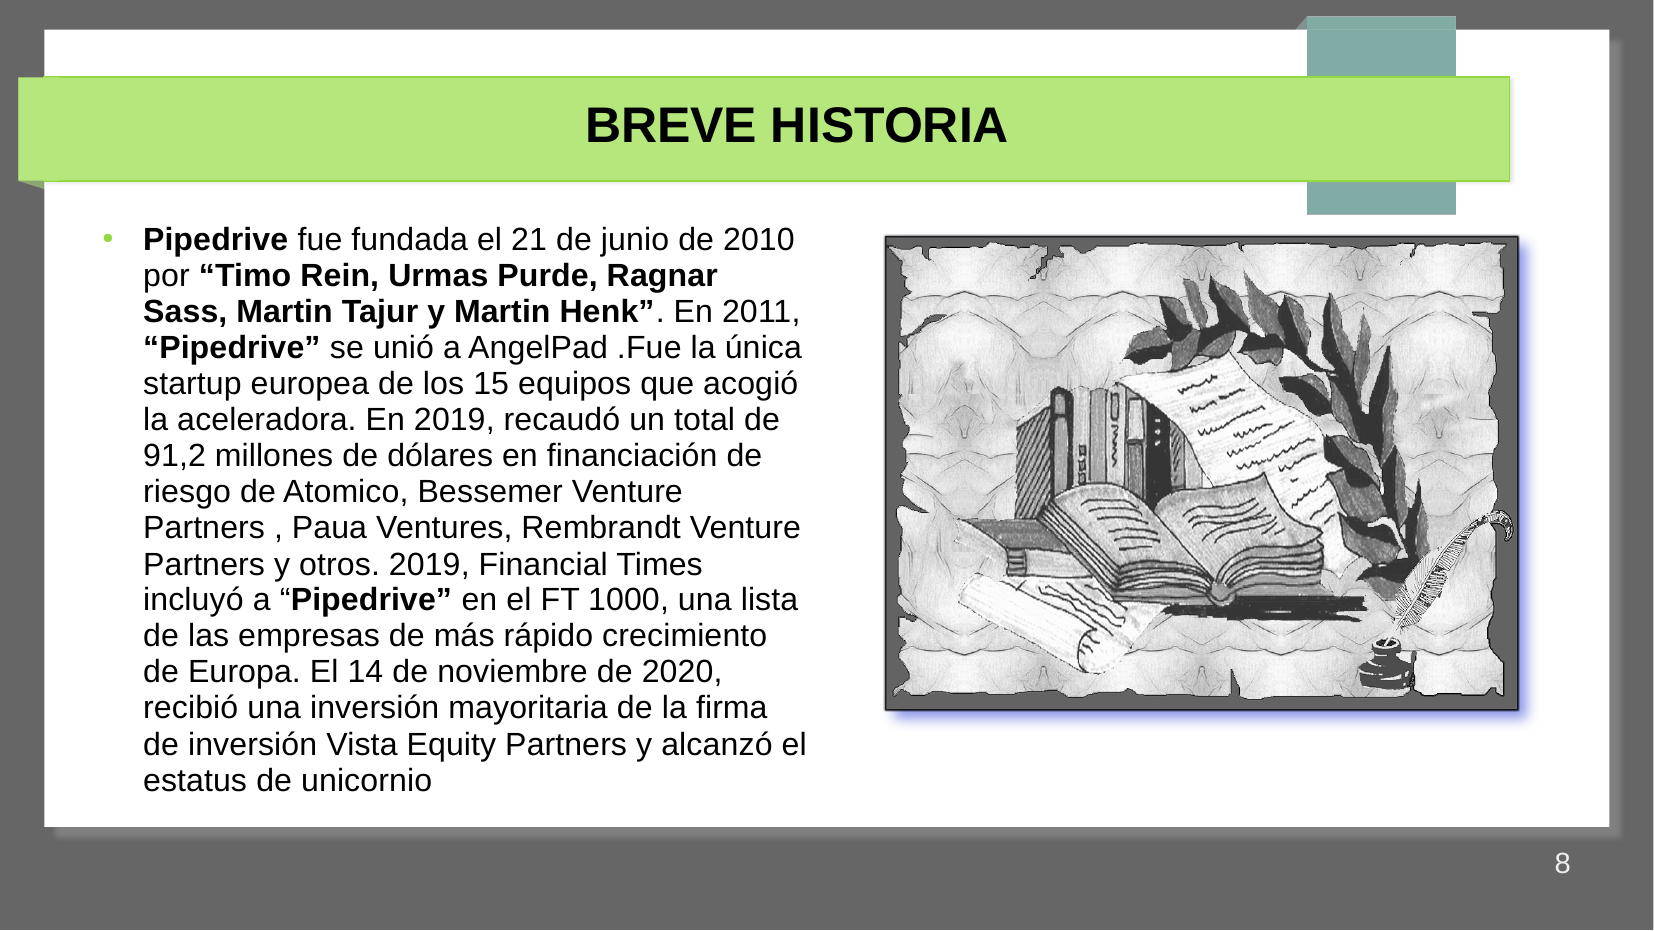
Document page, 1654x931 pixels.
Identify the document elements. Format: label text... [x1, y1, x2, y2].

title BREVE HISTORIA [88, 73, 1506, 178]
list Pipedrive fue fundada el 21 de junio de 2010 por “Timo Rein, Urmas Purde, Ragnar Sass, Martin Tajur y Martin Henk”. En 2011, “Pipedrive” se unió a AngelPad .Fue la única startup europea de los 15 equipos que acogió la aceleradora. En 2019, recaudó un total de 91,2 millones de dólares en financiación de riesgo de Atomico, Bessemer Venture Partners , Paua Ventures, Rembrandt Venture Partners y otros. 2019, Financial Times incluyó a “Pipedrive” en el FT 1000, una lista de las empresas de más rápido crecimiento de Europa. El 14 de noviembre de 2020, recibió una inversión mayoritaria de la firma de inversión Vista Equity Partners y alcanzó el estatus de unicornio [88, 221, 809, 813]
picture [885, 236, 1518, 710]
